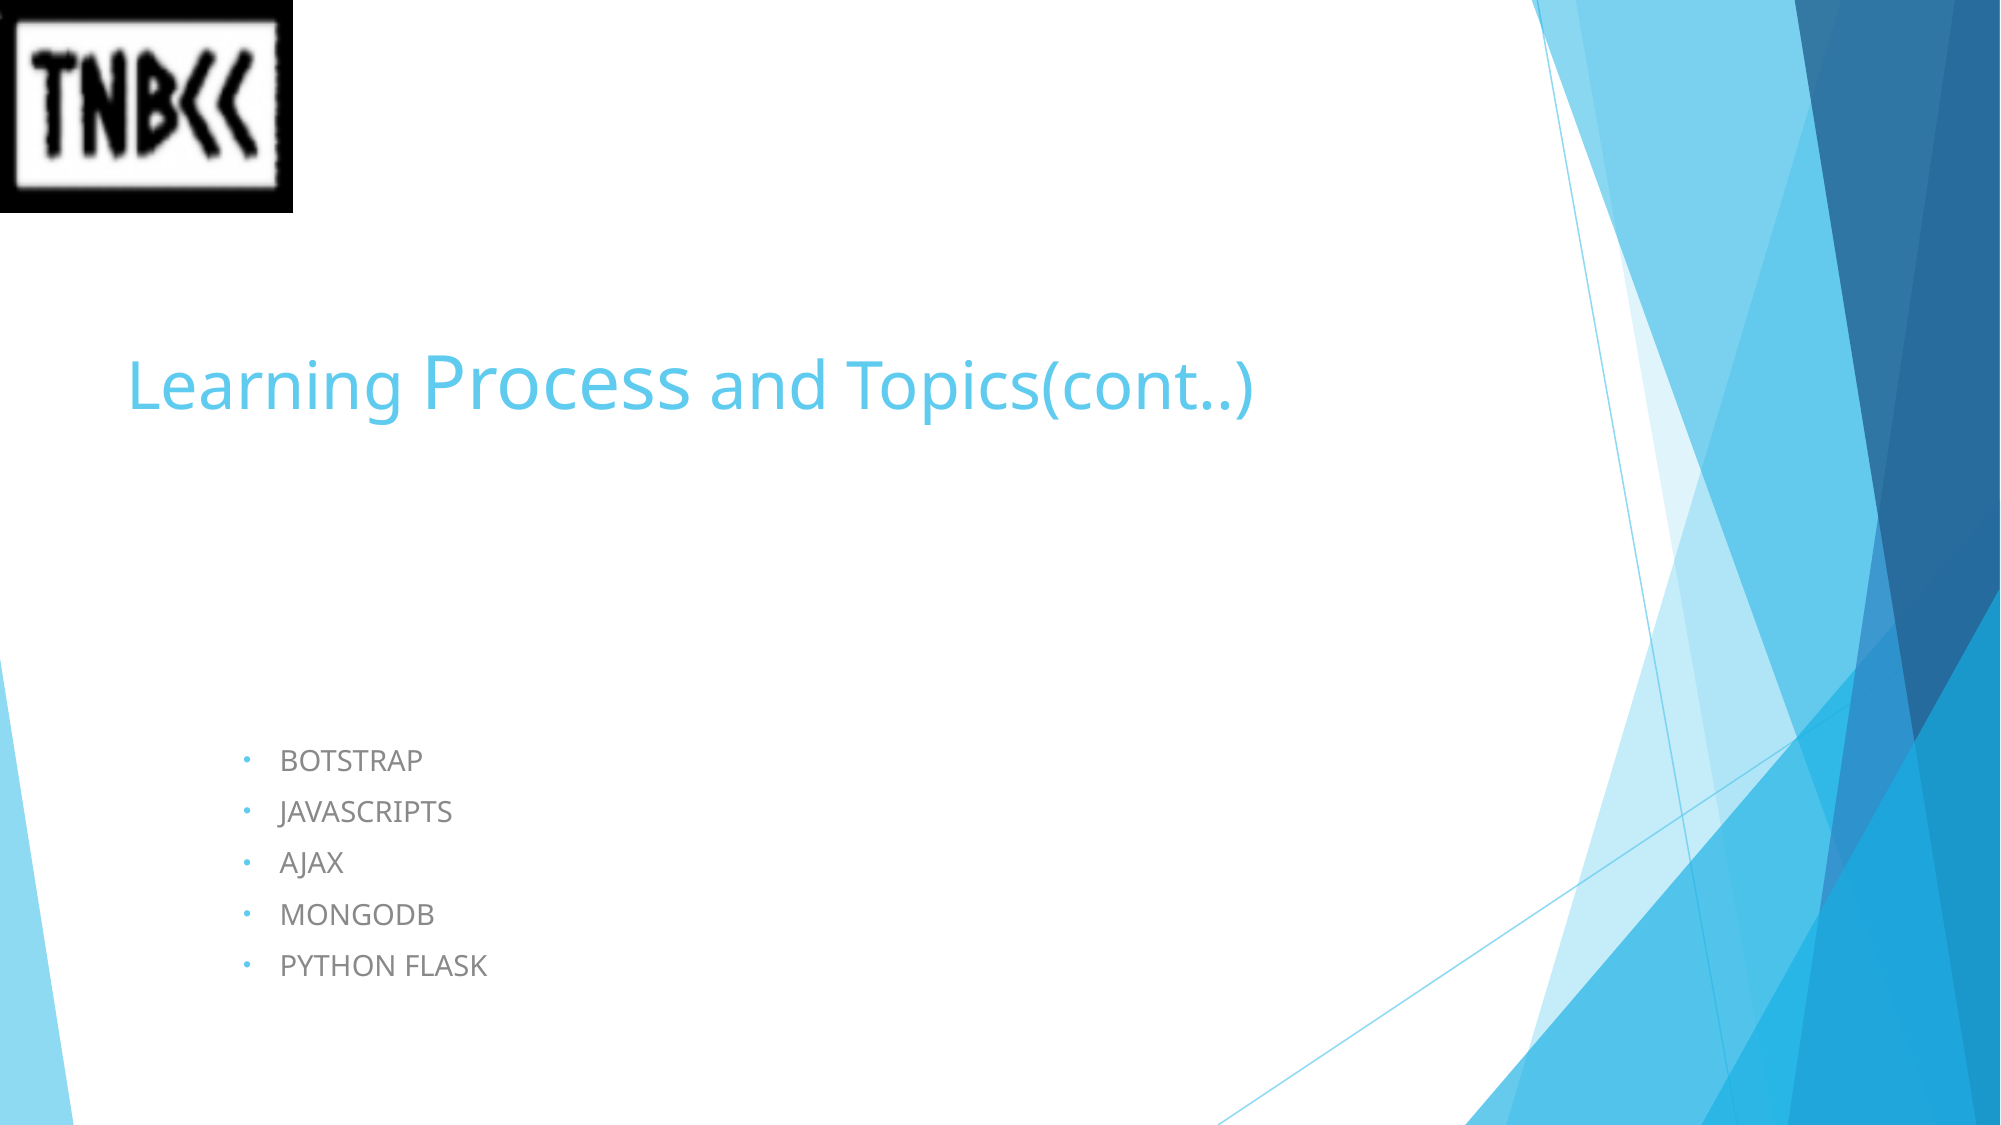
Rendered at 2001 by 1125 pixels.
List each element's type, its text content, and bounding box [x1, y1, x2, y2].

list BOTSTRAP JAVASCRIPTS AJAX MONGODB PYTHON FLASK [326, 283, 1737, 949]
title Learning Process and Topics(cont..) [218, 223, 1630, 430]
picture [0, 0, 293, 213]
